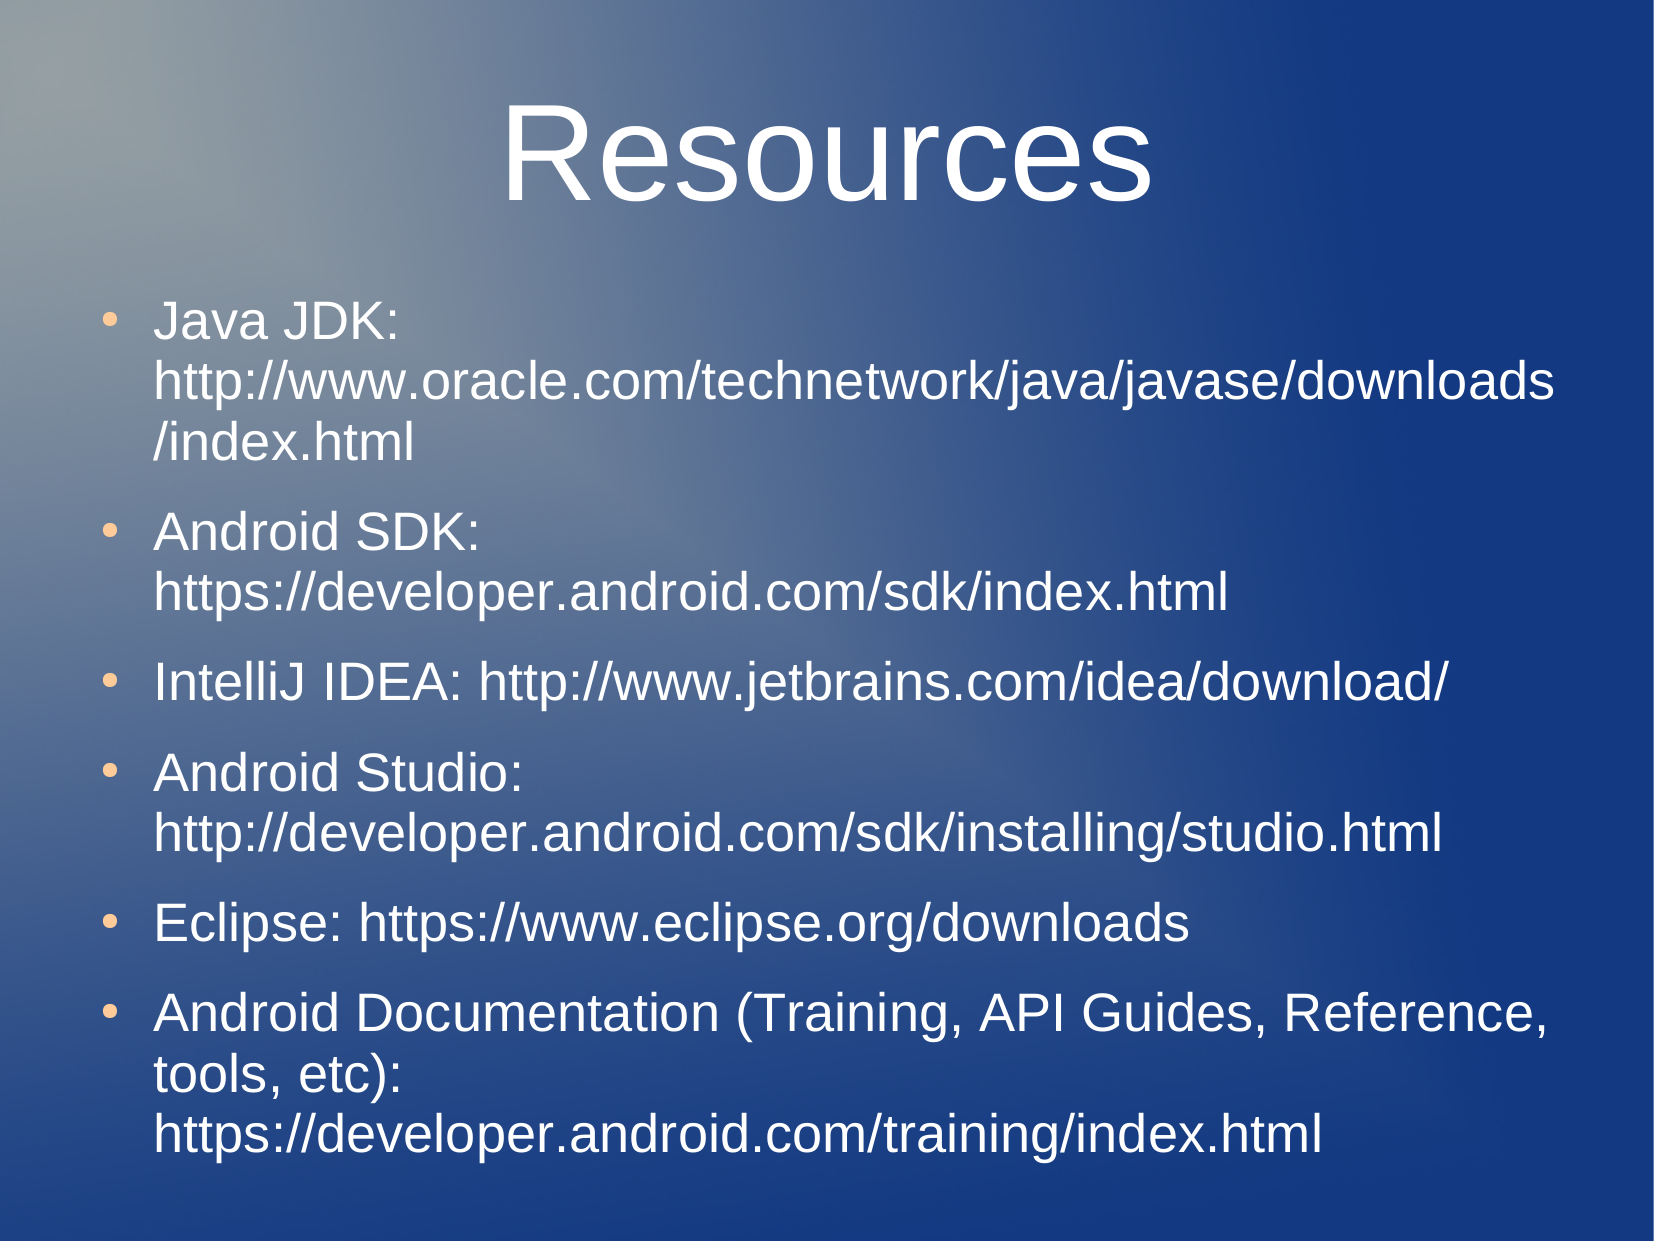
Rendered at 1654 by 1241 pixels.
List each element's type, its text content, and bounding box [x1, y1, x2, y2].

list Java JDK: http://www.oracle.com/technetwork/java/javase/downloads/index.html Android SDK: https://developer.android.com/sdk/index.html IntelliJ IDEA: http://www.jetbrains.com/idea/download/ Android Studio: http://developer.android.com/sdk/installing/studio.html Eclipse: https://www.eclipse.org/downloads Android Documentation (Training, API Guides, Reference, tools, etc): https://developer.android.com/training/index.html [82, 290, 1571, 1165]
title Resources [82, 49, 1571, 257]
picture [0, 0, 1654, 1241]
